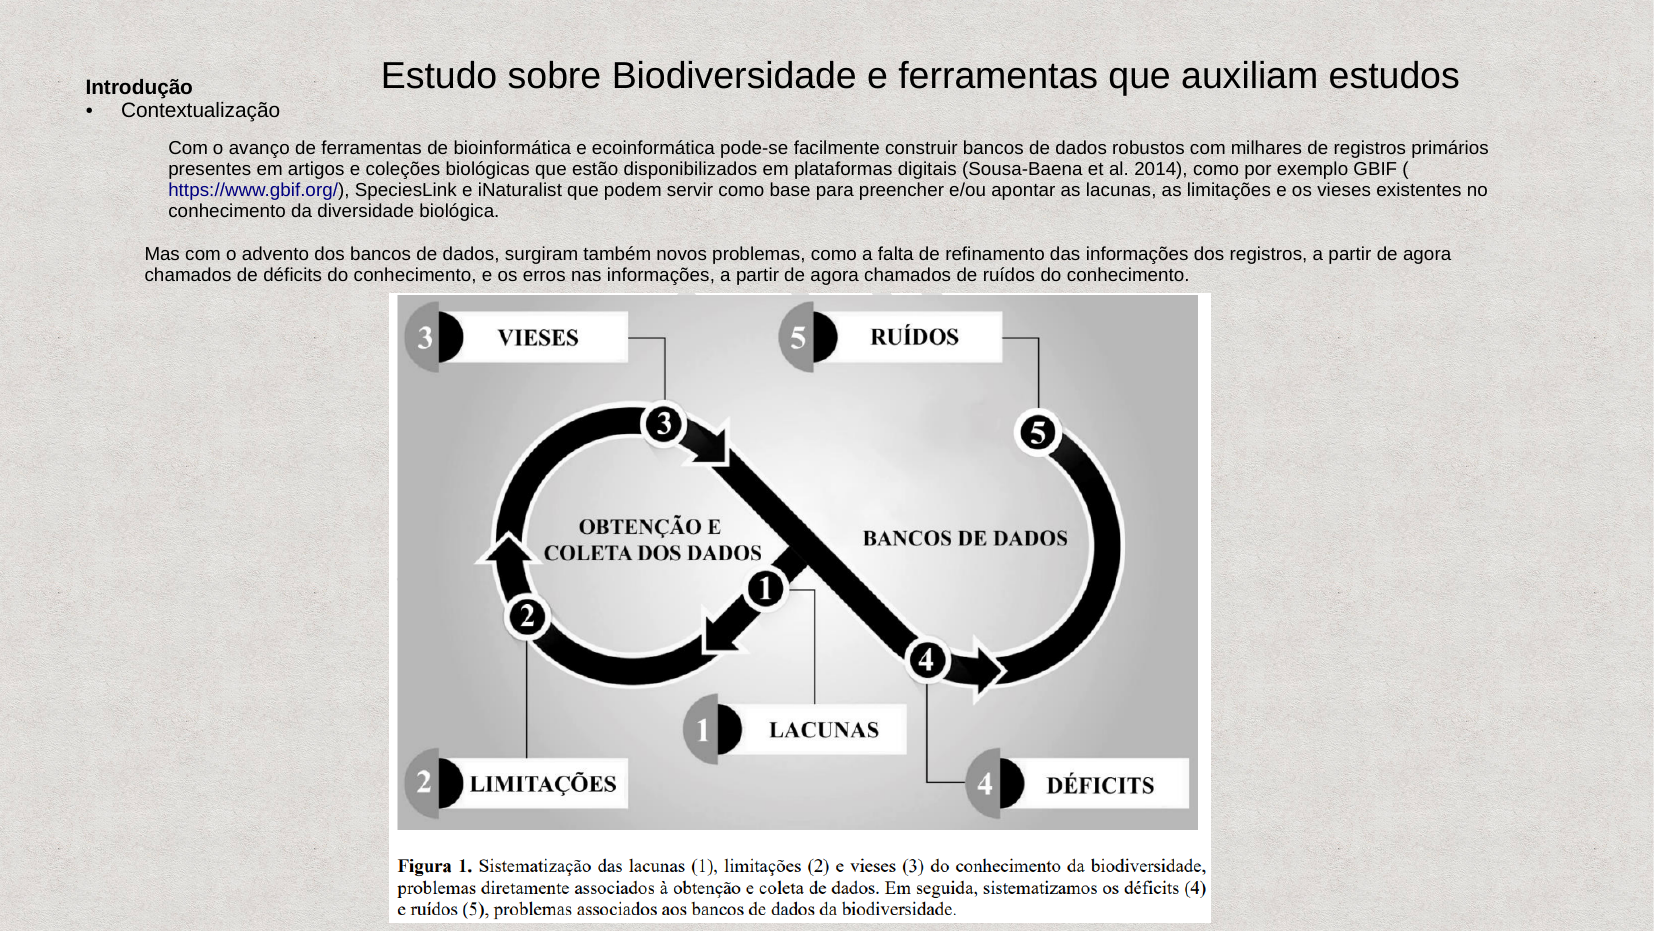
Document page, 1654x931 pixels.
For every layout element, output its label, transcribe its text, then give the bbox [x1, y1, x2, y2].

text_box Estudo sobre Biodiversidade e ferramentas que auxiliam estudos [366, 47, 1489, 105]
picture [0, 0, 1654, 931]
text_box Com o avanço de ferramentas de bioinformática e ecoinformática pode-se facilmente construir bancos de dados robustos com milhares de registros primários presentes em artigos e coleções biológicas que estão disponibilizados em plataformas digitais (Sousa-Baena et al. 2014), como por exemplo GBIF (https://www.gbif.org/), SpeciesLink e iNaturalist que podem servir como base para preencher e/ou apontar as lacunas, as limitações e os vieses existentes no conhecimento da diversidade biológica. [153, 129, 1571, 229]
text_box Introdução Contextualização [70, 68, 331, 130]
text_box Mas com o advento dos bancos de dados, surgiram também novos problemas, como a falta de refinamento das informações dos registros, a partir de agora chamados de déficits do conhecimento, e os erros nas informações, a partir de agora chamados de ruídos do conhecimento. [129, 236, 1489, 294]
